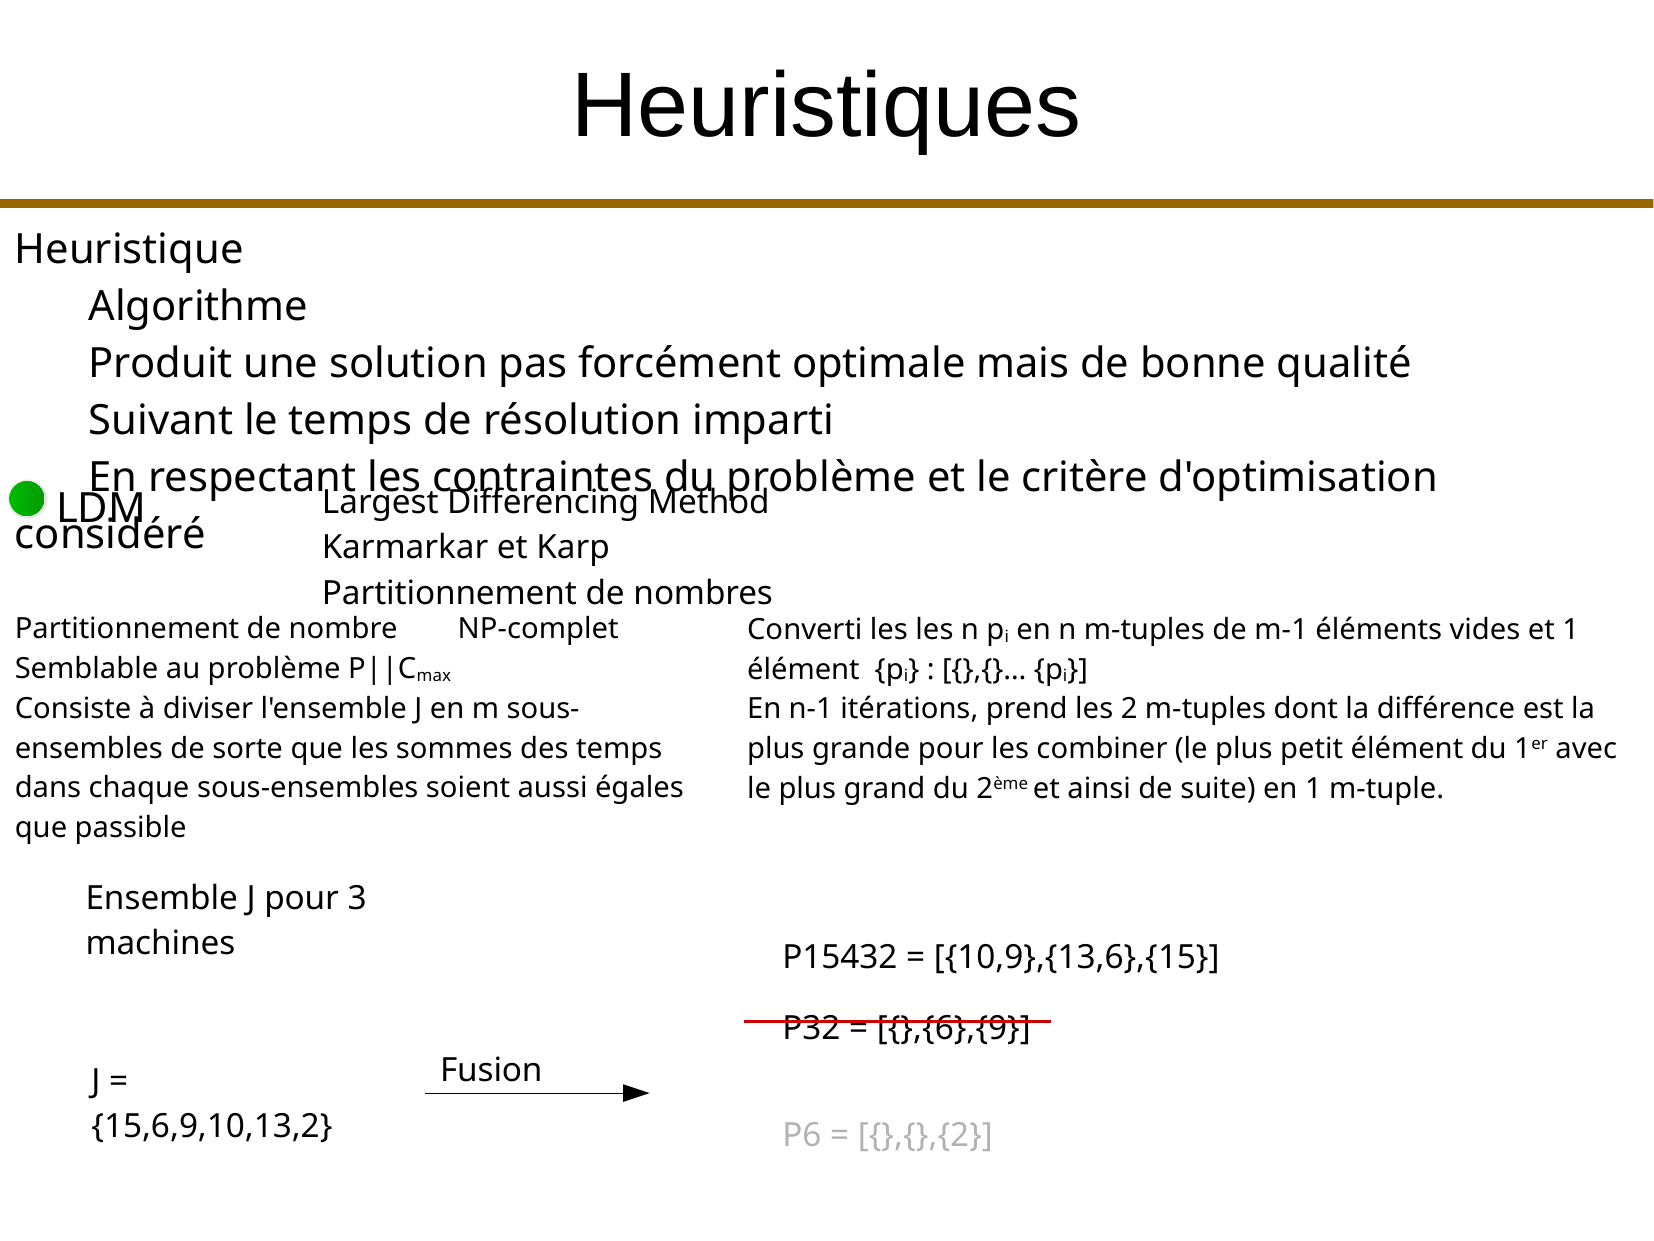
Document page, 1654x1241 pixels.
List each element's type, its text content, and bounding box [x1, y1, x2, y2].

text_box Converti les les n pi en n m-tuples de m-1 éléments vides et 1 élément {pi} : [{},{}… {pi}] En n-1 itérations, prend les 2 m-tuples dont la différence est la plus grande pour les combiner (le plus petit élément du 1er avec le plus grand du 2ème et ainsi de suite) en 1 m-tuple. [732, 600, 1654, 806]
text_box J = {15,6,9,10,13,2} [76, 1049, 384, 1103]
text_box Heuristique Algorithme Produit une solution pas forcément optimale mais de bonne qualité Suivant le temps de résolution imparti En respectant les contraintes du problème et le critère d'optimisation considéré [0, 211, 1654, 465]
text_box Ensemble J pour 3 machines [70, 866, 532, 920]
text_box P15432 = [{10,9},{13,6},{15}] [767, 925, 1430, 1018]
text_box Largest Differencing Method Karmarkar et Karp Partitionnement de nombres [307, 470, 810, 600]
text_box P32 = [{},{6},{9}] [767, 996, 1087, 1052]
text_box P6 = [{},{},{2}] [767, 1103, 1028, 1157]
text_box Partitionnement de nombre NP-complet Semblable au problème P||Cmax Consiste à diviser l'ensemble J en m sous-ensembles de sorte que les sommes des temps dans chaque sous-ensembles soient aussi égales que passible [0, 600, 733, 793]
title Heuristiques [82, 34, 1571, 175]
picture [6, 478, 50, 521]
text_box Fusion [425, 1038, 674, 1130]
text_box LDM [41, 470, 237, 534]
